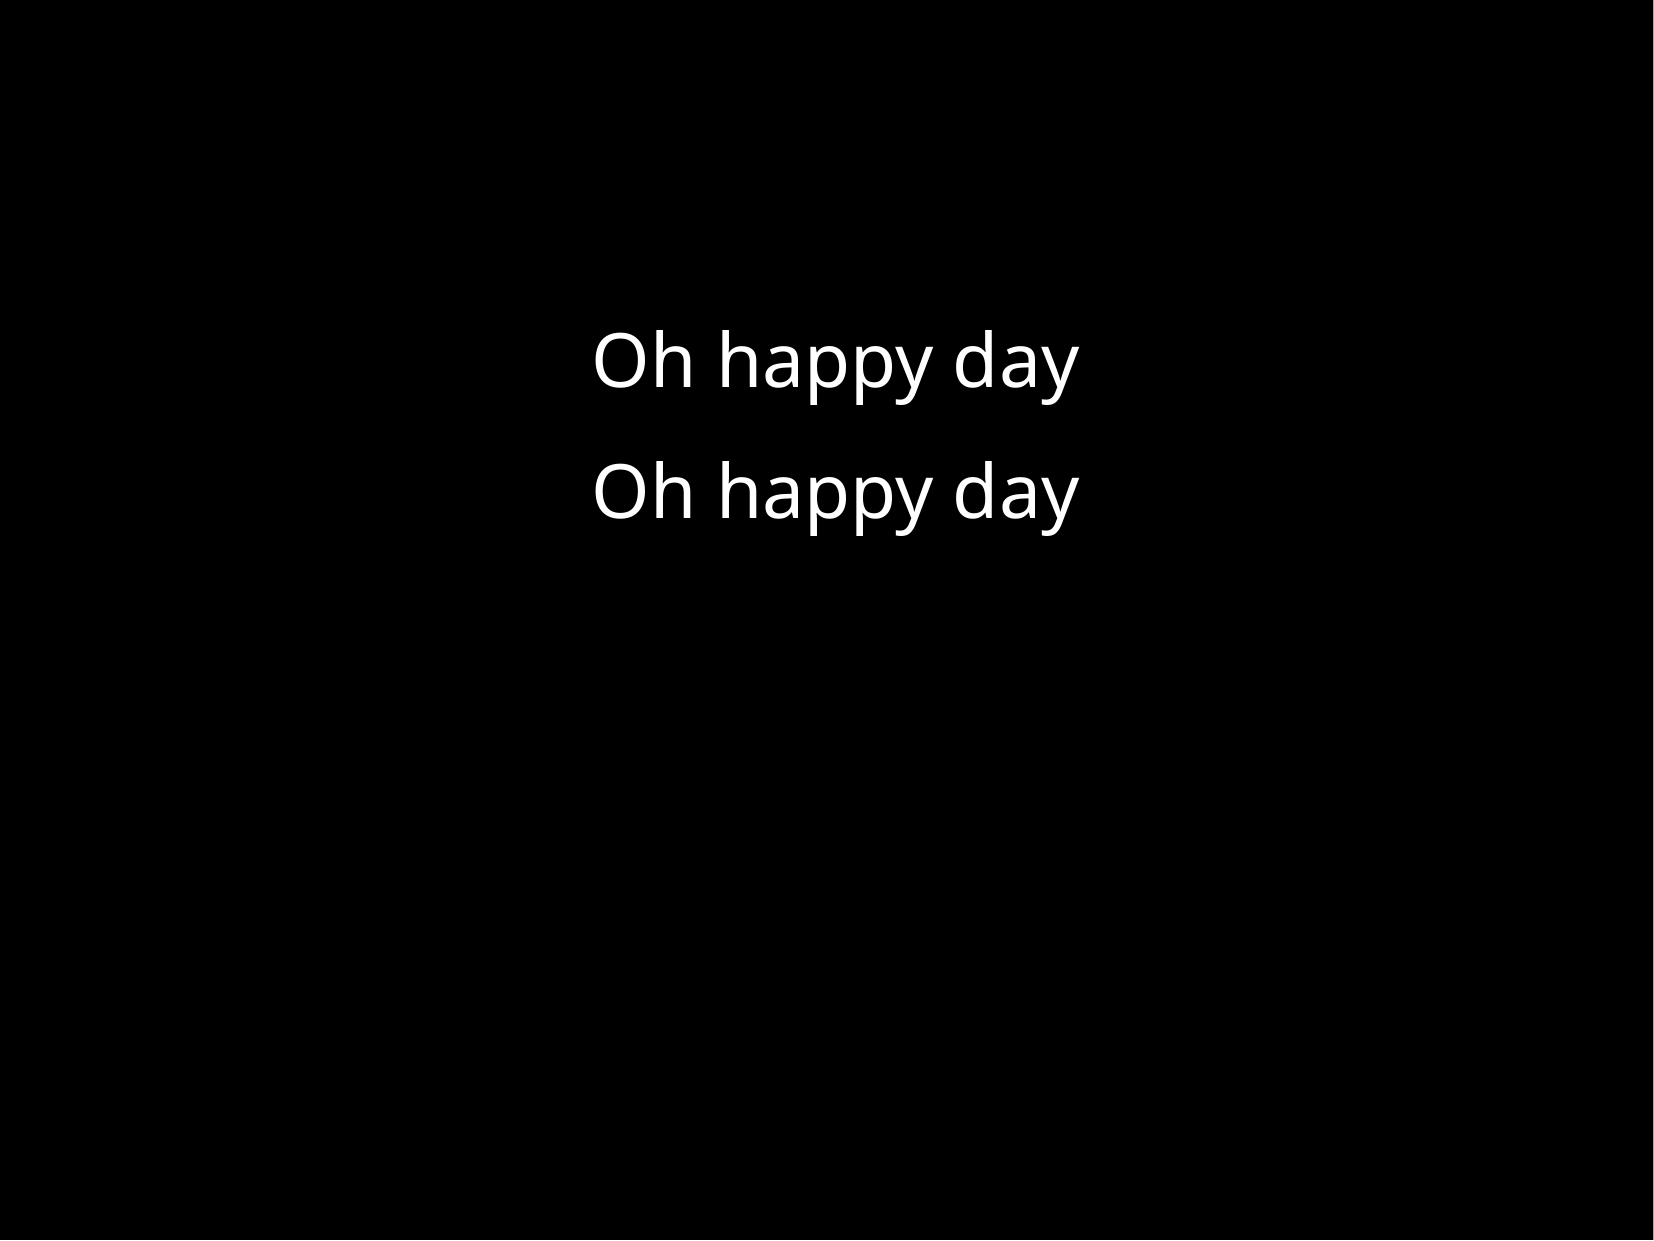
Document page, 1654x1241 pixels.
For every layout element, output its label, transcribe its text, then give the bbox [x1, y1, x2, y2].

list Oh happy day Oh happy day [0, 307, 1654, 1229]
